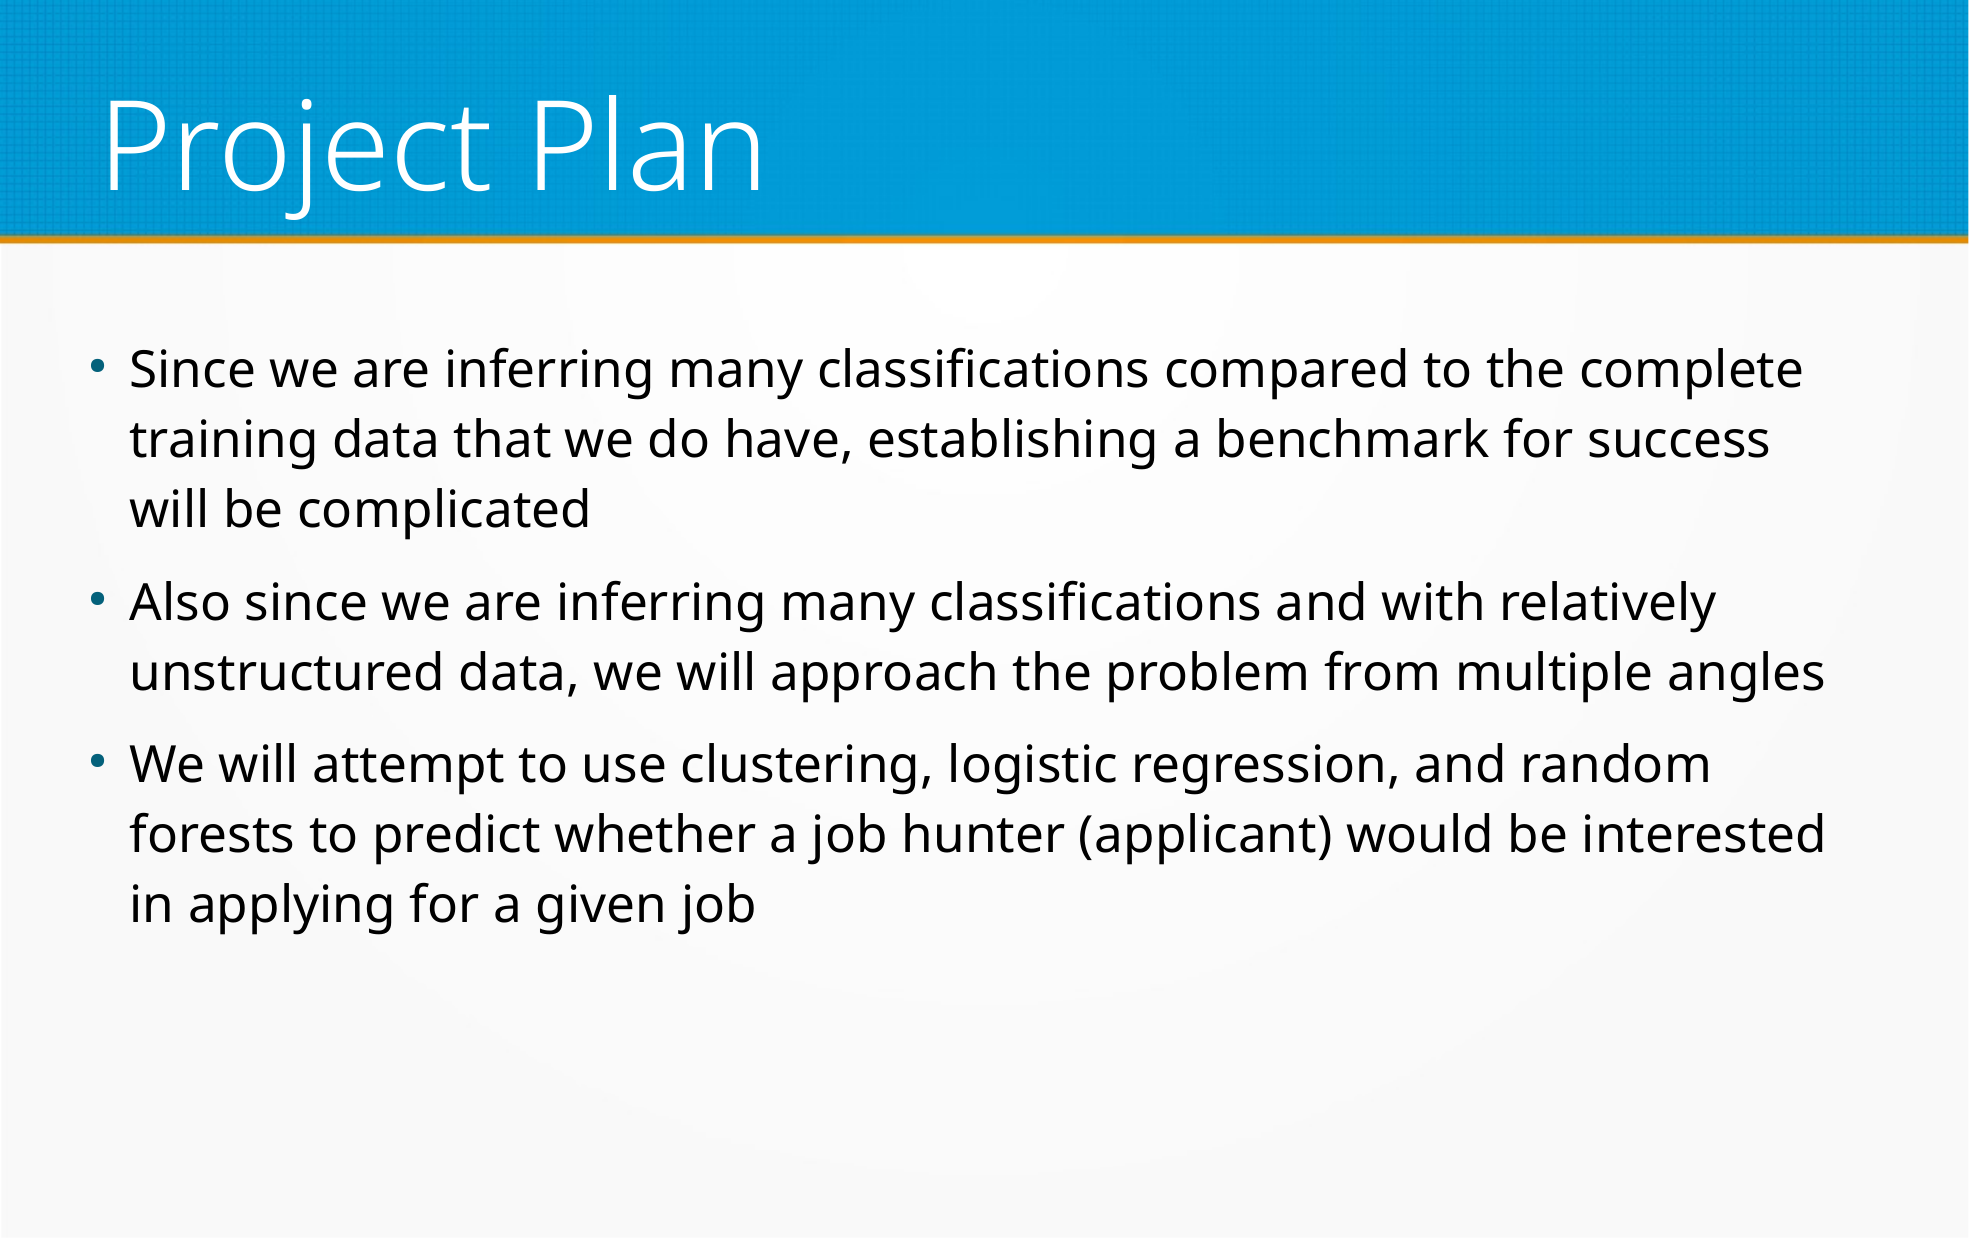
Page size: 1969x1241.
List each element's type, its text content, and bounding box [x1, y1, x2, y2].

list Since we are inferring many classifications compared to the complete training data that we do have, establishing a benchmark for success will be complicated Also since we are inferring many classifications and with relatively unstructured data, we will approach the problem from multiple angles We will attempt to use clustering, logistic regression, and random forests to predict whether a job hunter (applicant) would be interested in applying for a given job [75, 240, 1837, 1006]
title Project Plan [98, 19, 1870, 227]
picture [0, 233, 1969, 1241]
